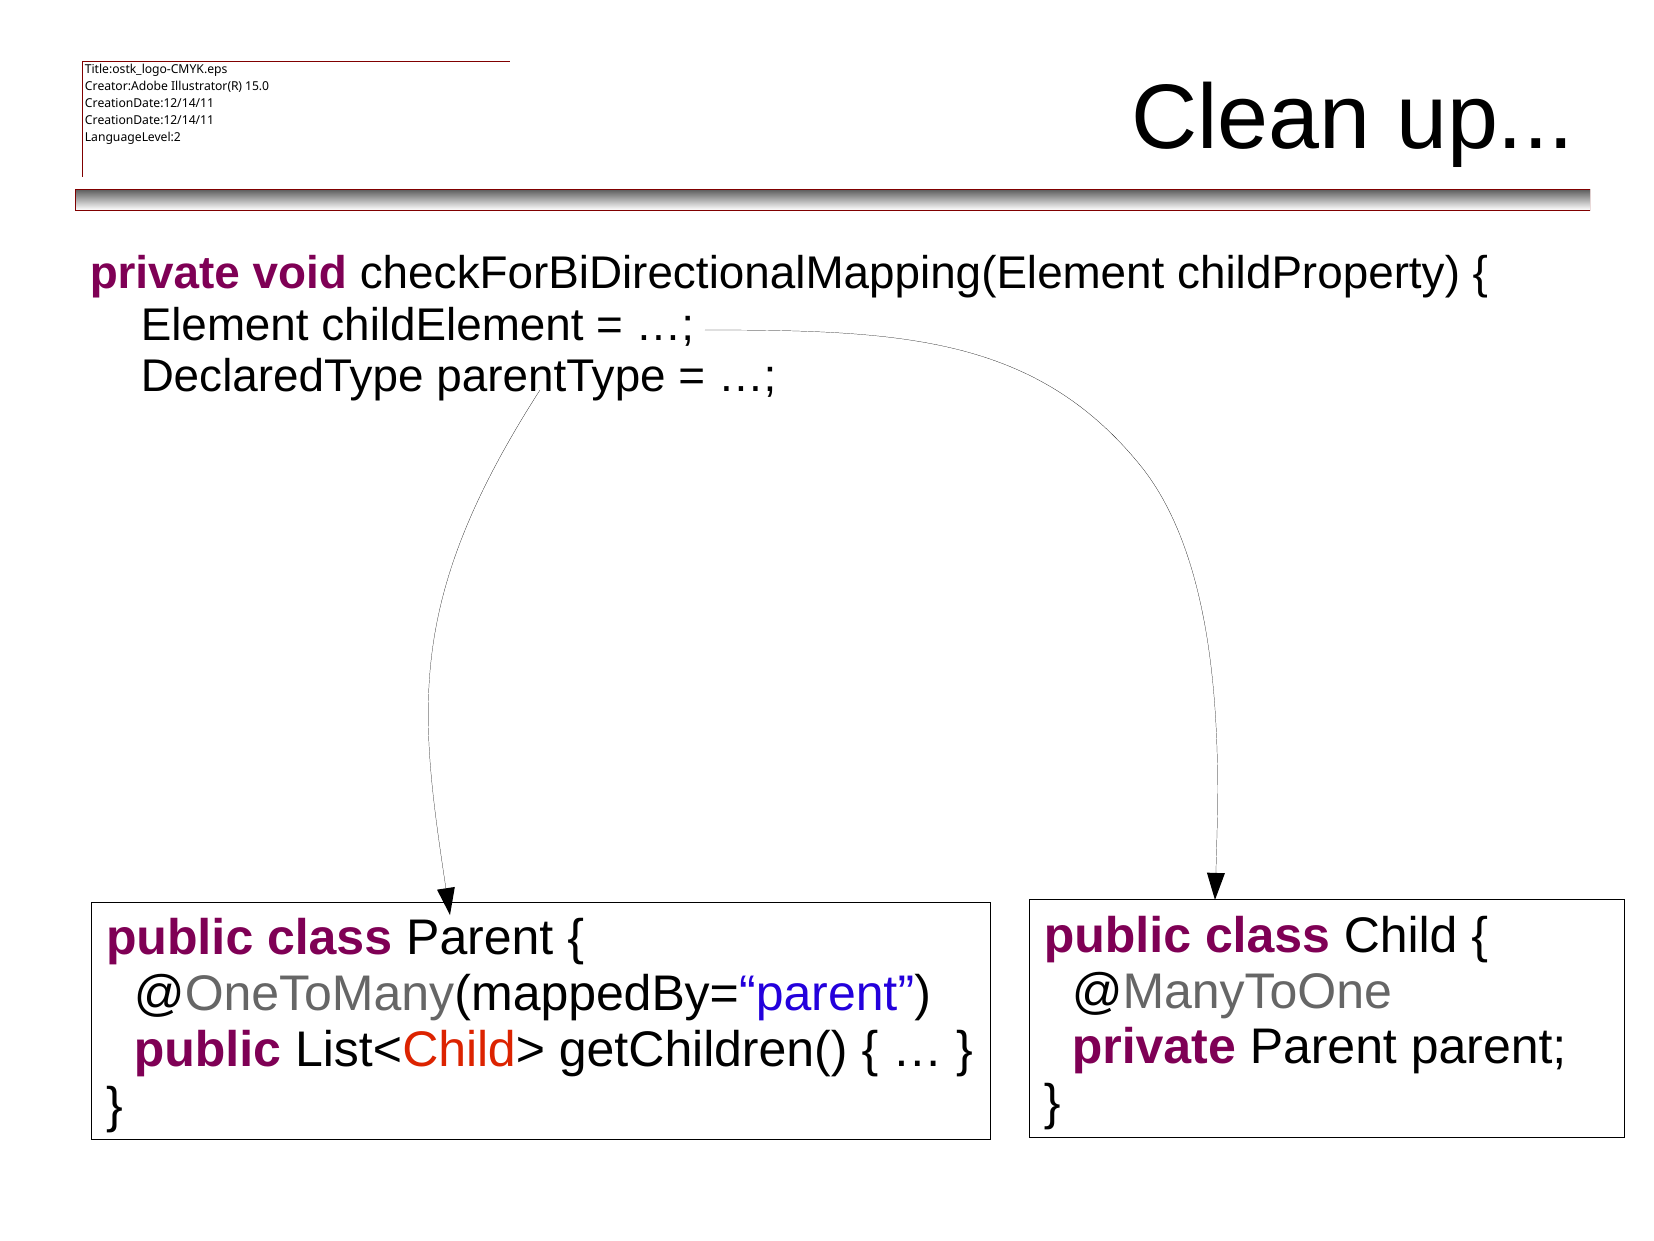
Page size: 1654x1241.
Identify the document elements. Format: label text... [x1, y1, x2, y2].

text_box public class Parent { @OneToMany(mappedBy=“parent”) public List<Child> getChildren() { … } } [91, 902, 991, 1140]
text_box private void checkForBiDirectionalMapping(Element childProperty) { Element childElement = …; DeclaredType parentType = …; [75, 240, 1591, 409]
text_box public class Child { @ManyToOne private Parent parent; } [1029, 899, 1625, 1138]
title Clean up... [529, 65, 1576, 169]
